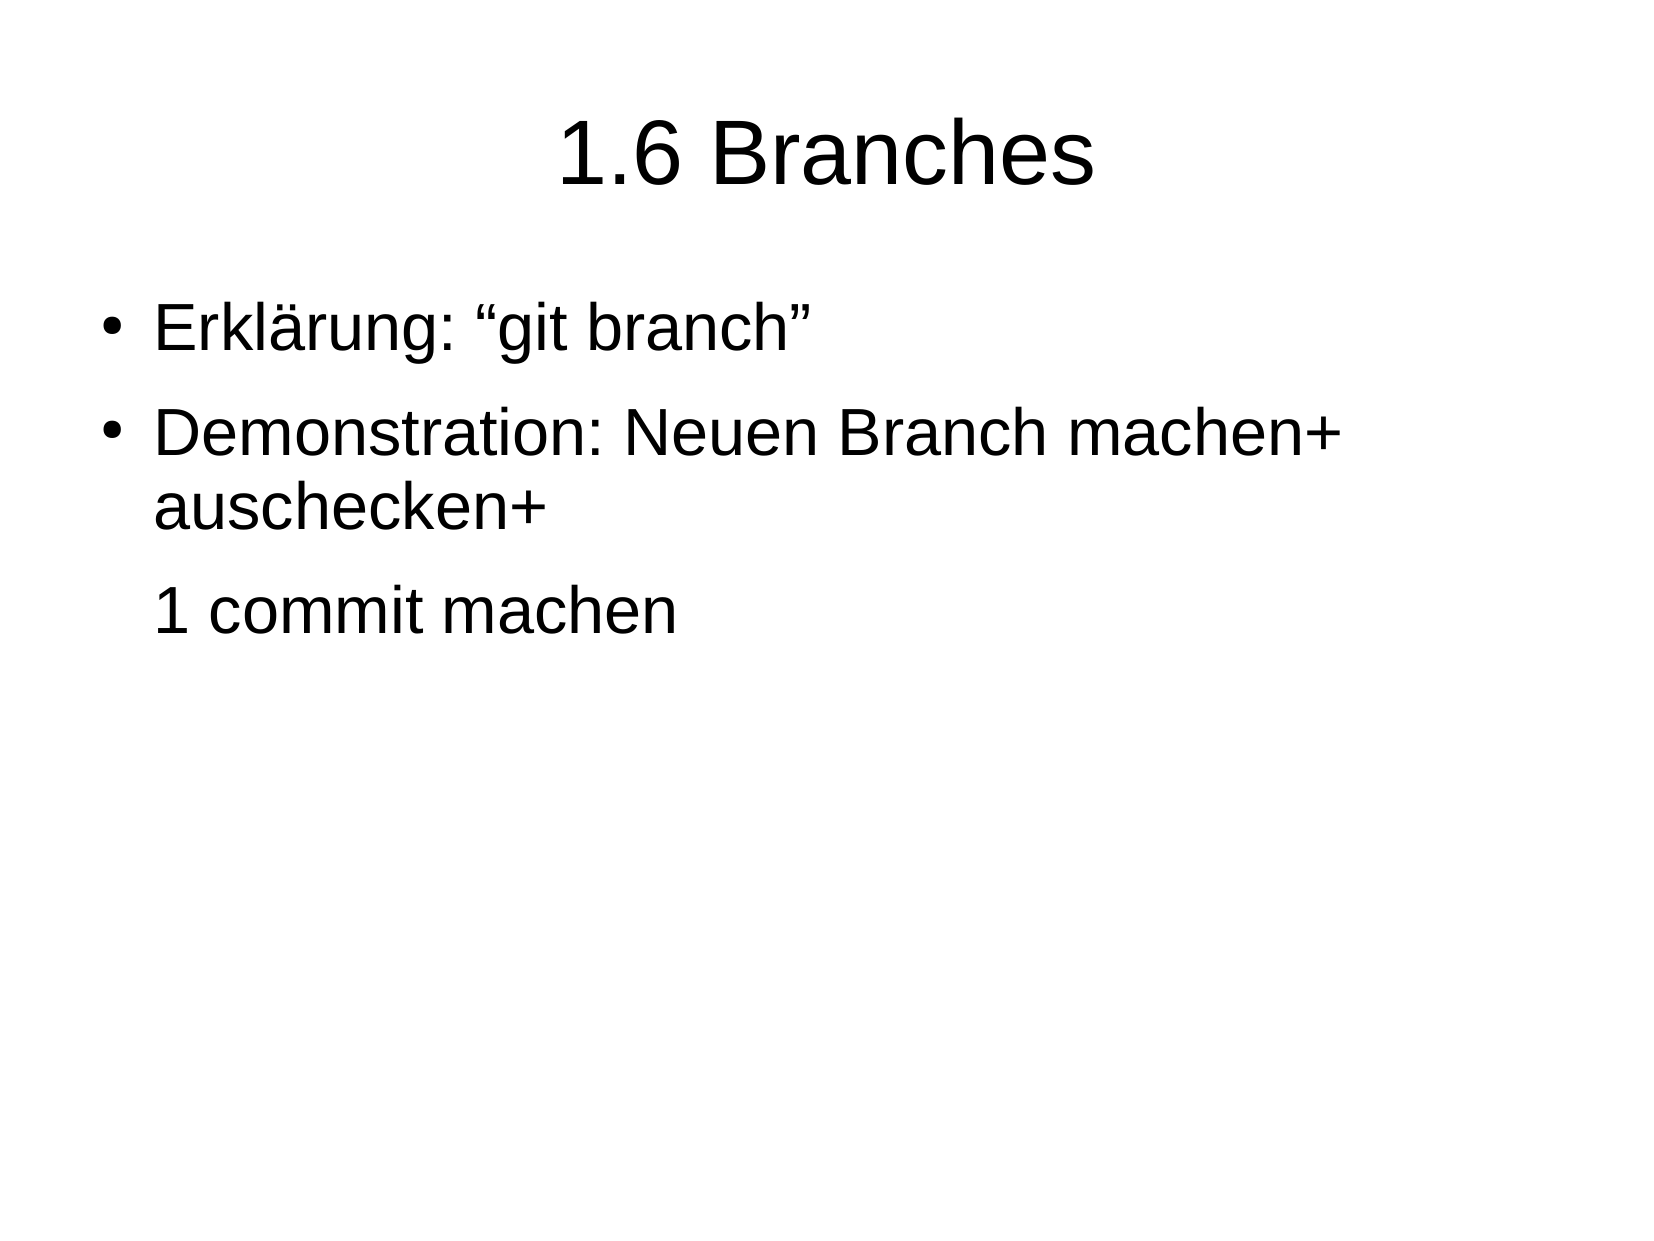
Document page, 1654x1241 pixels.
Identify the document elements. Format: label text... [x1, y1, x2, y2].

title 1.6 Branches [82, 49, 1571, 257]
list Erklärung: “git branch” Demonstration: Neuen Branch machen+ auschecken+ 1 commit machen [82, 290, 1538, 1010]
